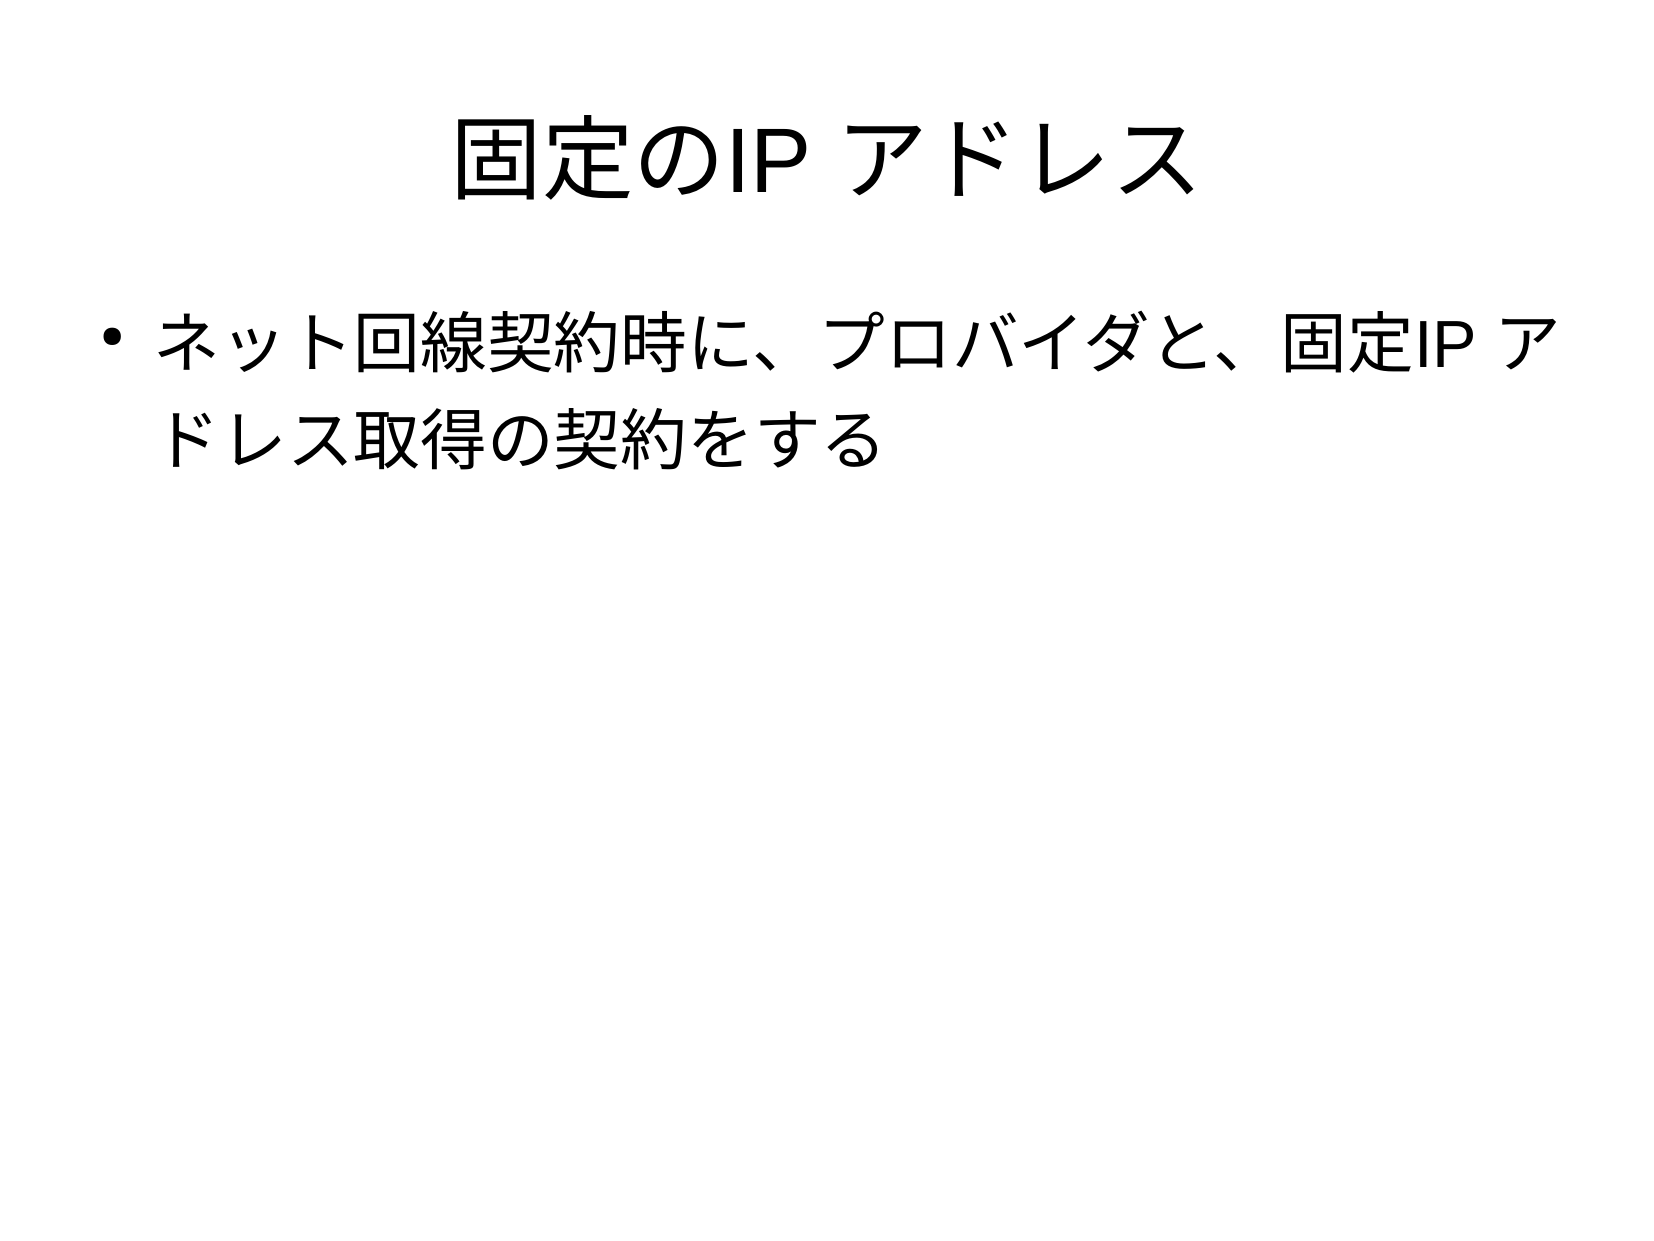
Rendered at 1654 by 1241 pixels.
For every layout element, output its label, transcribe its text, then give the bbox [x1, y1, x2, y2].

title 固定のIP アドレス [82, 49, 1571, 257]
list ネット回線契約時に、プロバイダと、固定IP アドレス取得の契約をする [82, 290, 1571, 1010]
